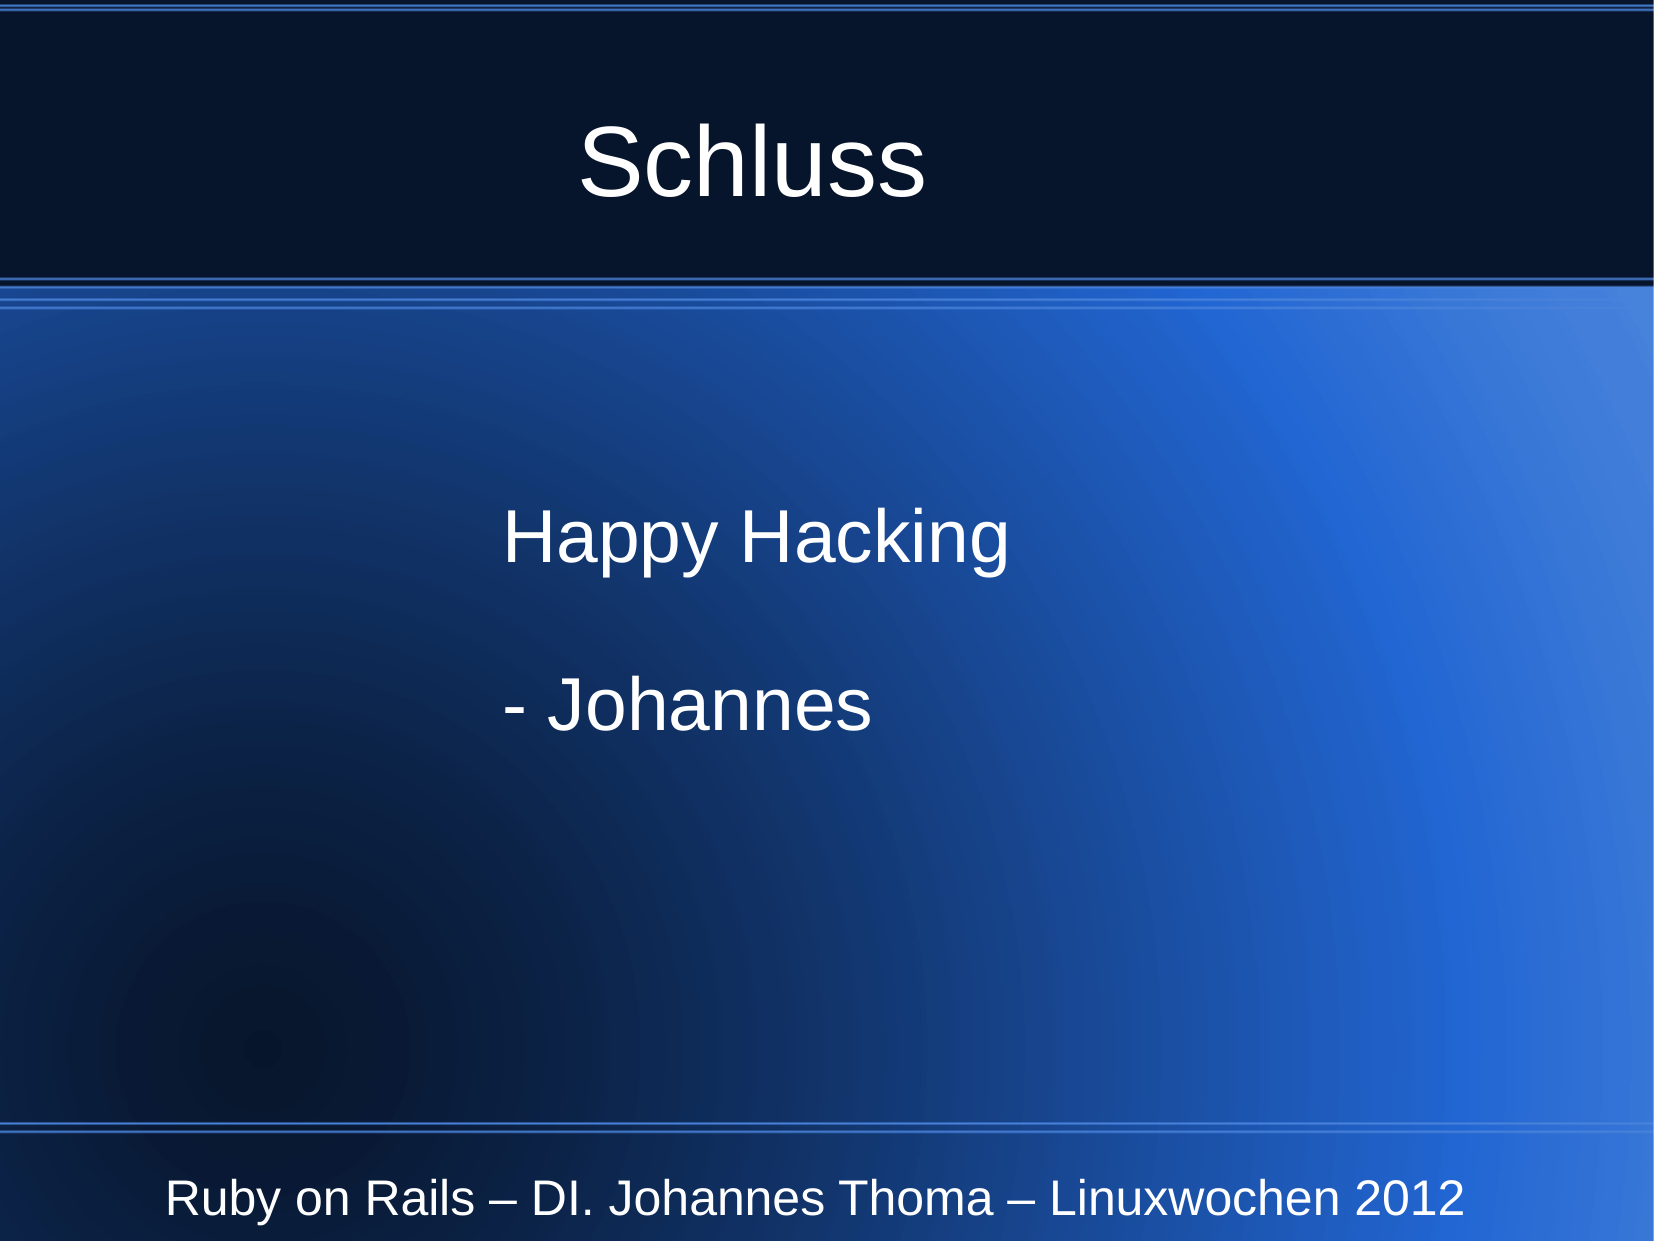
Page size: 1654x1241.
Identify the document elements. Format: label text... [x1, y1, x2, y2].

picture [0, 0, 1654, 1241]
text_box Schluss [562, 98, 1388, 226]
text_box Happy Hacking - Johannes [487, 487, 1163, 839]
text_box Ruby on Rails – DI. Johannes Thoma – Linuxwochen 2012 [150, 1162, 1483, 1234]
